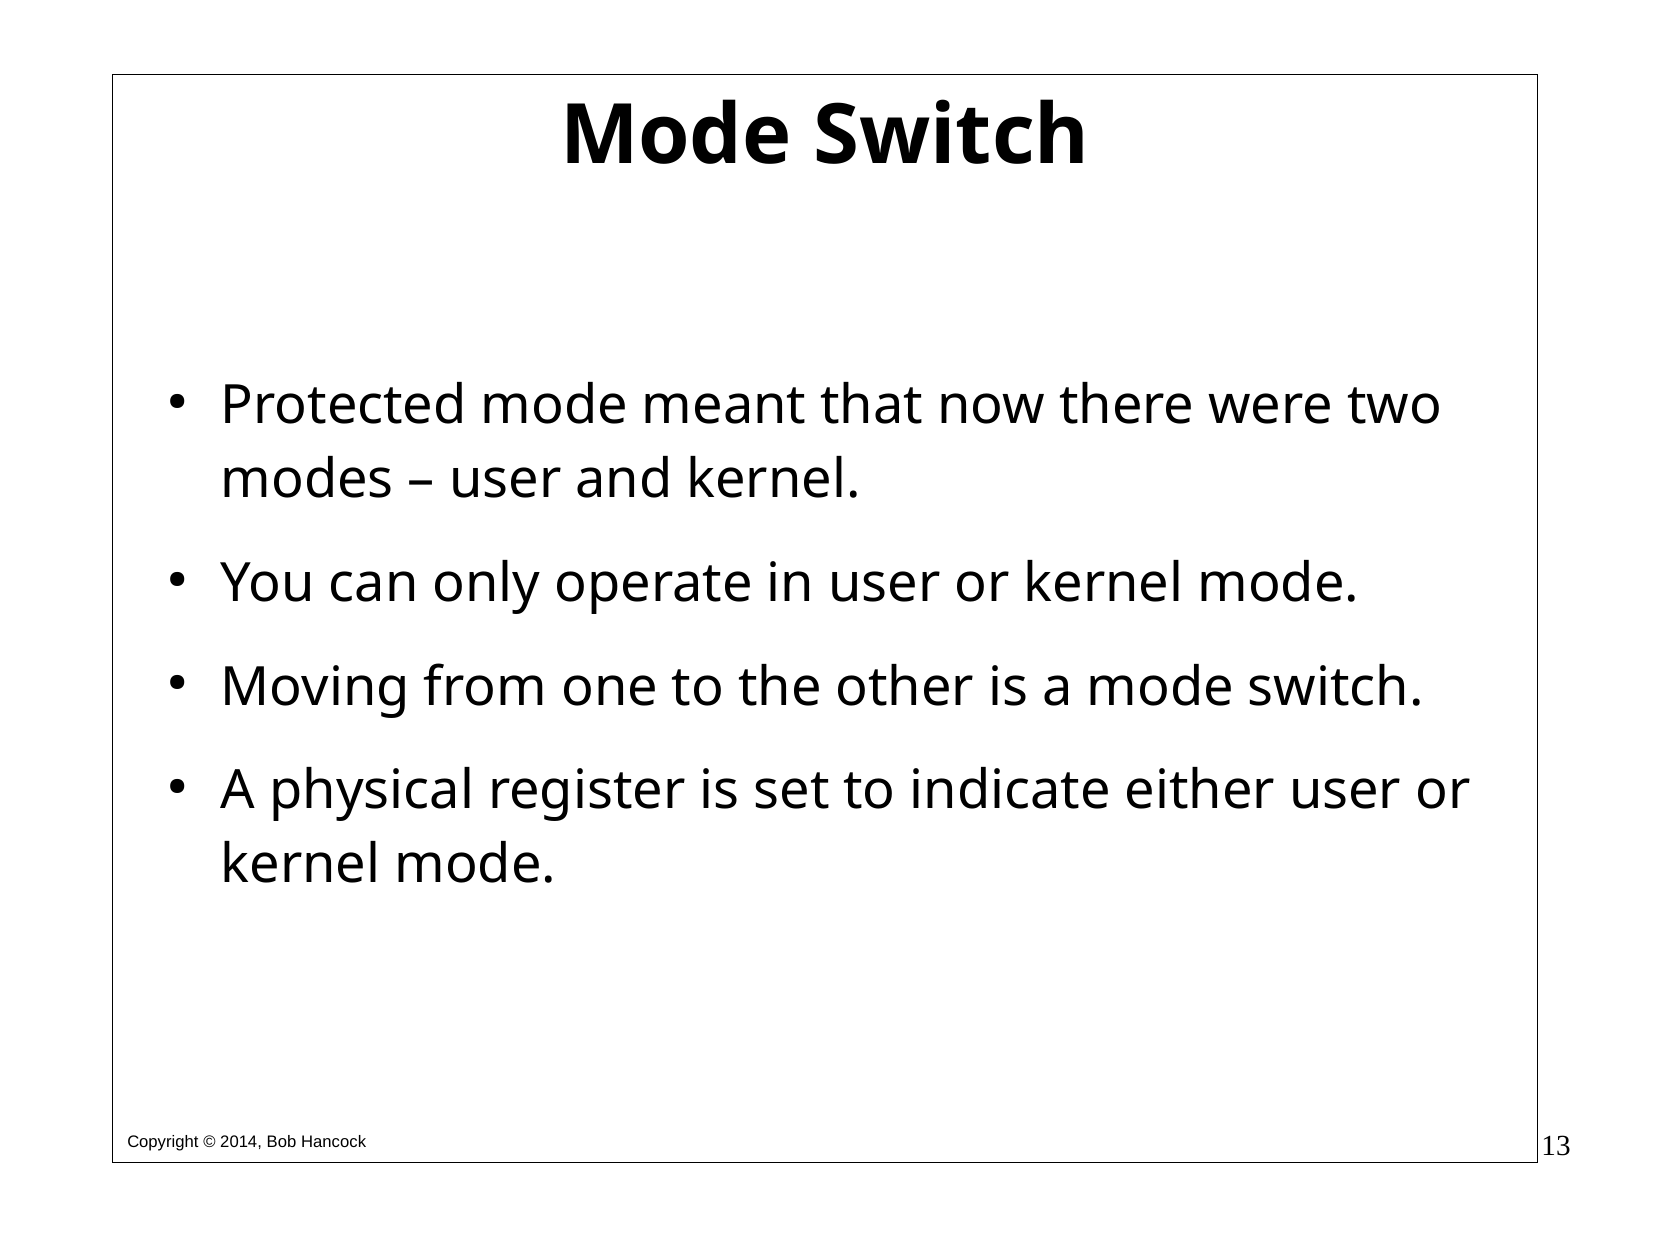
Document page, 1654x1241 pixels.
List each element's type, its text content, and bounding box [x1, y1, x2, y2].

text_box Copyright © 2014, Bob Hancock [112, 1125, 382, 1159]
title Mode Switch [112, 75, 1538, 188]
list Protected mode meant that now there were two modes – user and kernel. You can only operate in user or kernel mode. Moving from one to the other is a mode switch. A physical register is set to indicate either user or kernel mode. [150, 262, 1501, 1126]
